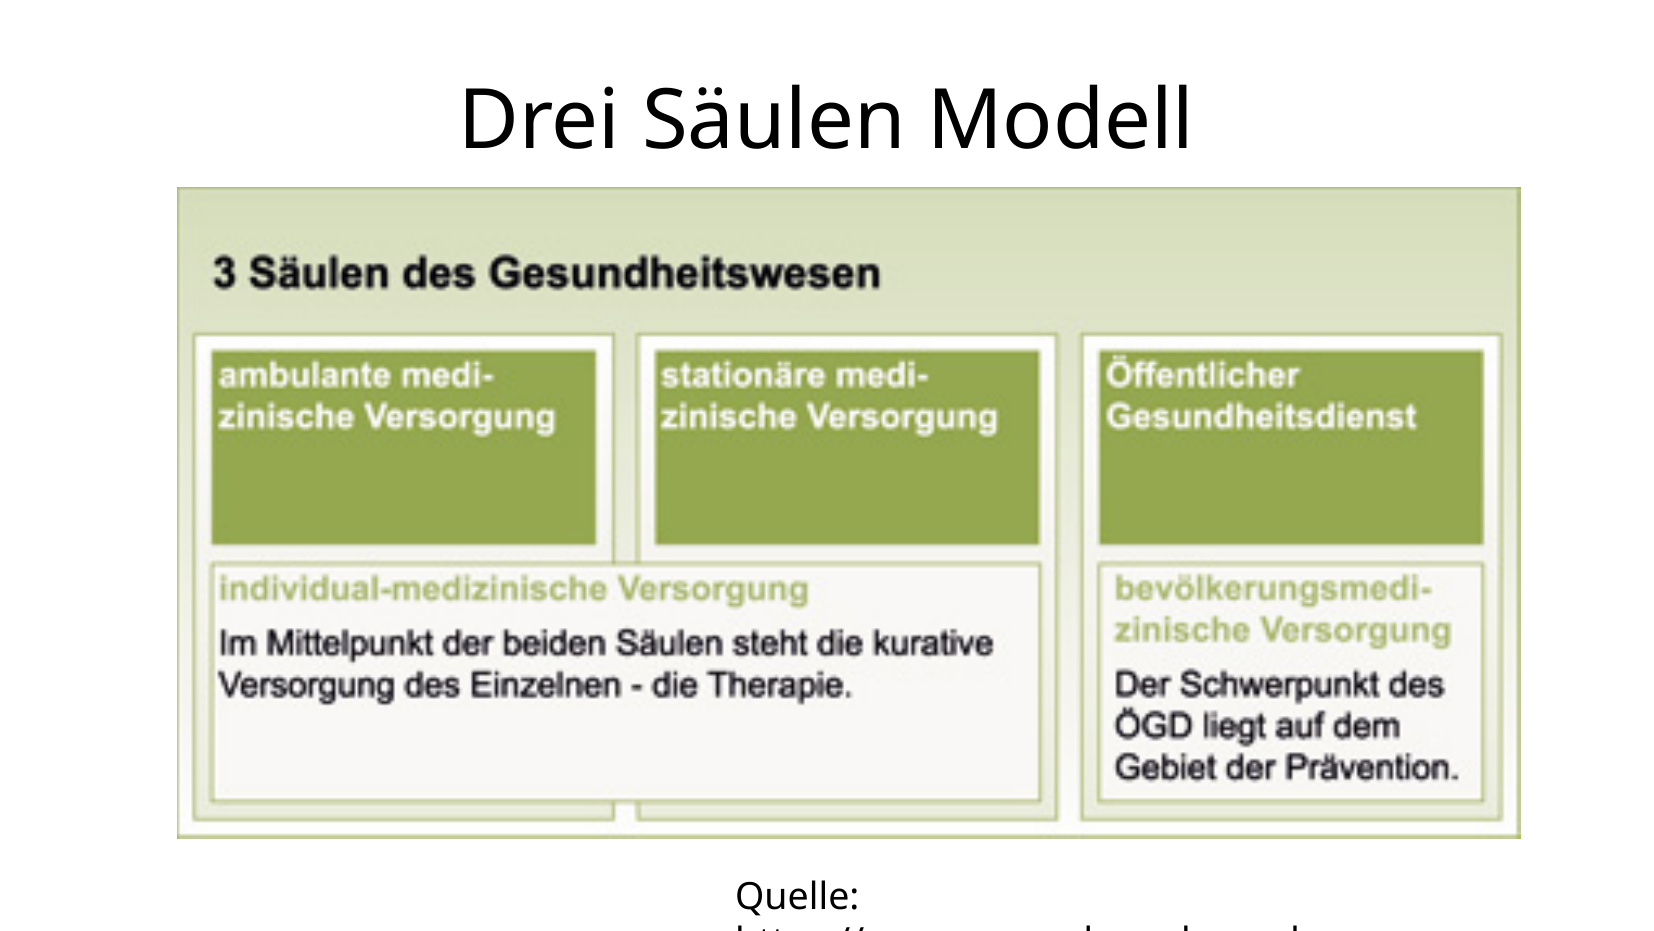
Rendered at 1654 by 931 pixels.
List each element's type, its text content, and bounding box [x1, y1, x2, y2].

picture [177, 187, 1521, 839]
text_box Drei Säulen Modell [82, 37, 1571, 193]
text_box Quelle: https://www.gesunde.sachsen.de [720, 864, 1464, 931]
